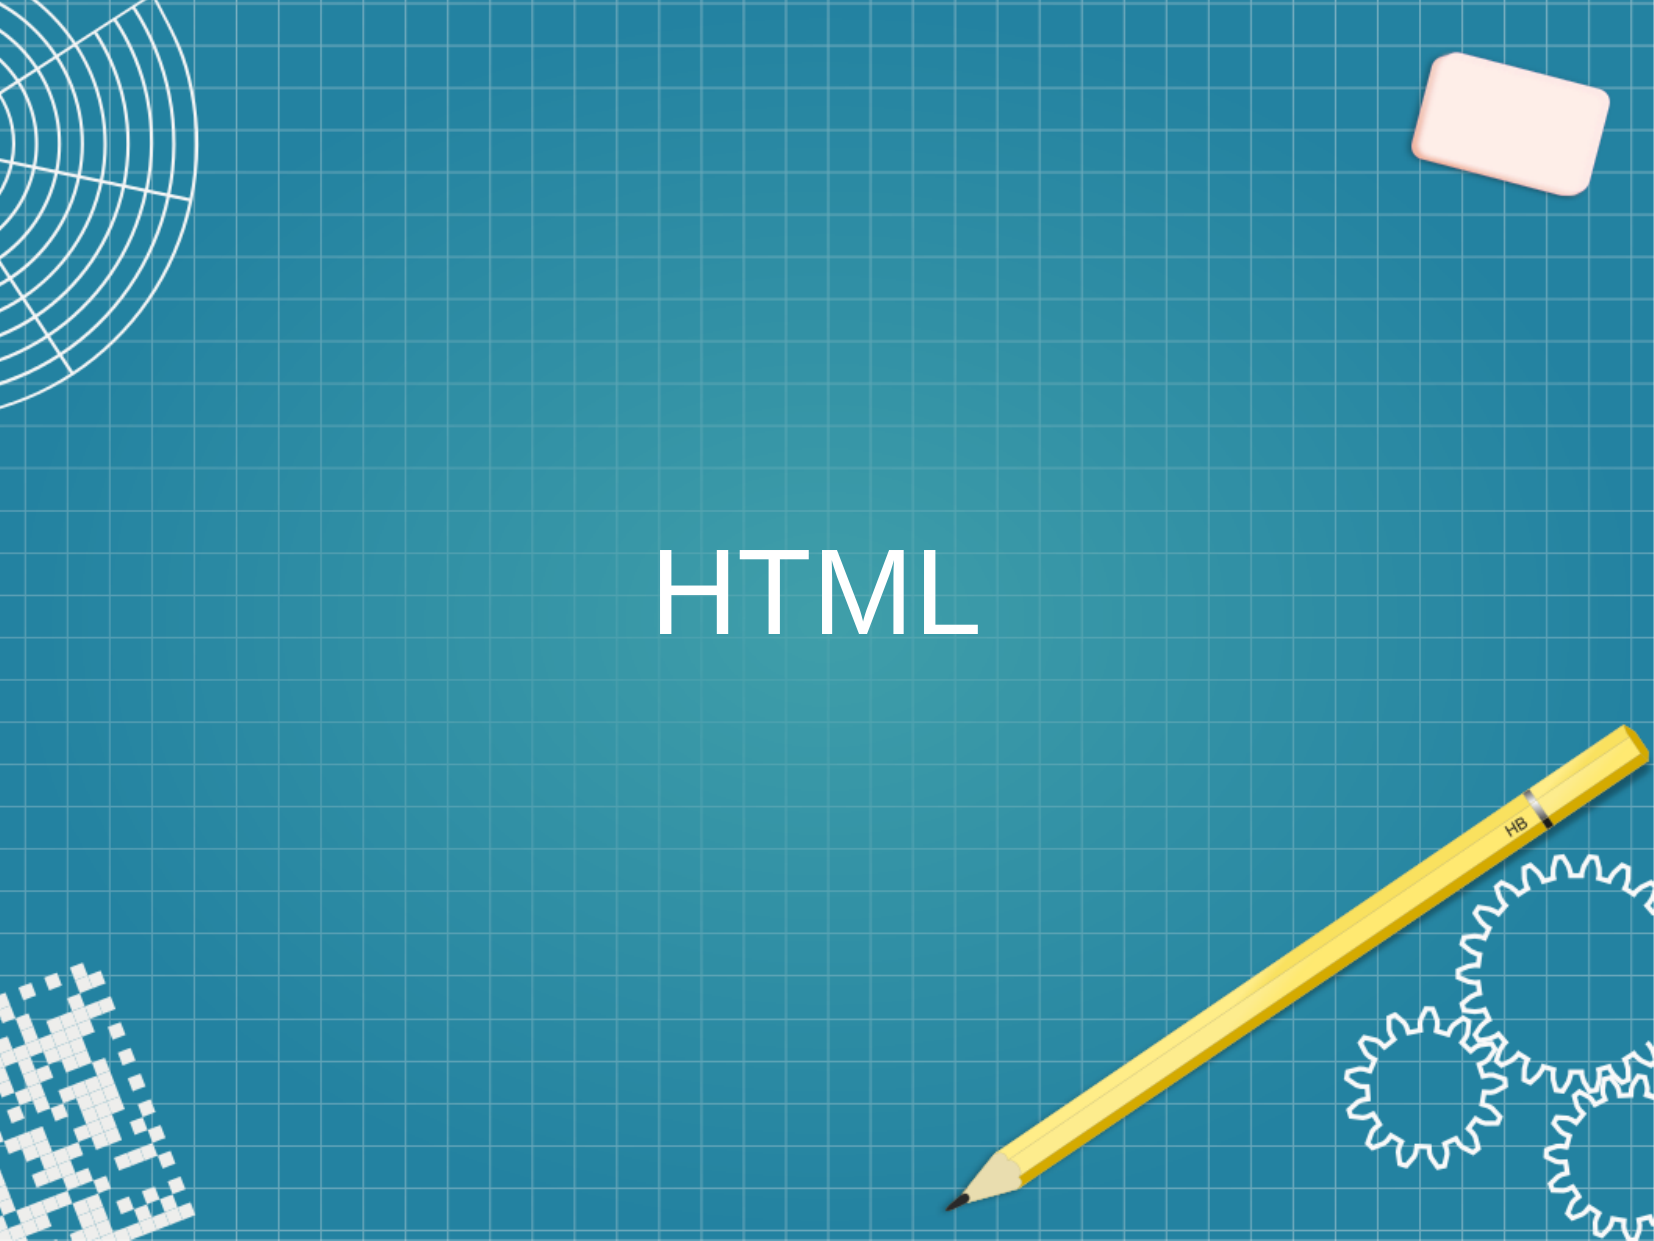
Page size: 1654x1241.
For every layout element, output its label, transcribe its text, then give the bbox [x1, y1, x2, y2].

picture [0, 0, 1654, 1241]
title HTML [71, 450, 1561, 734]
